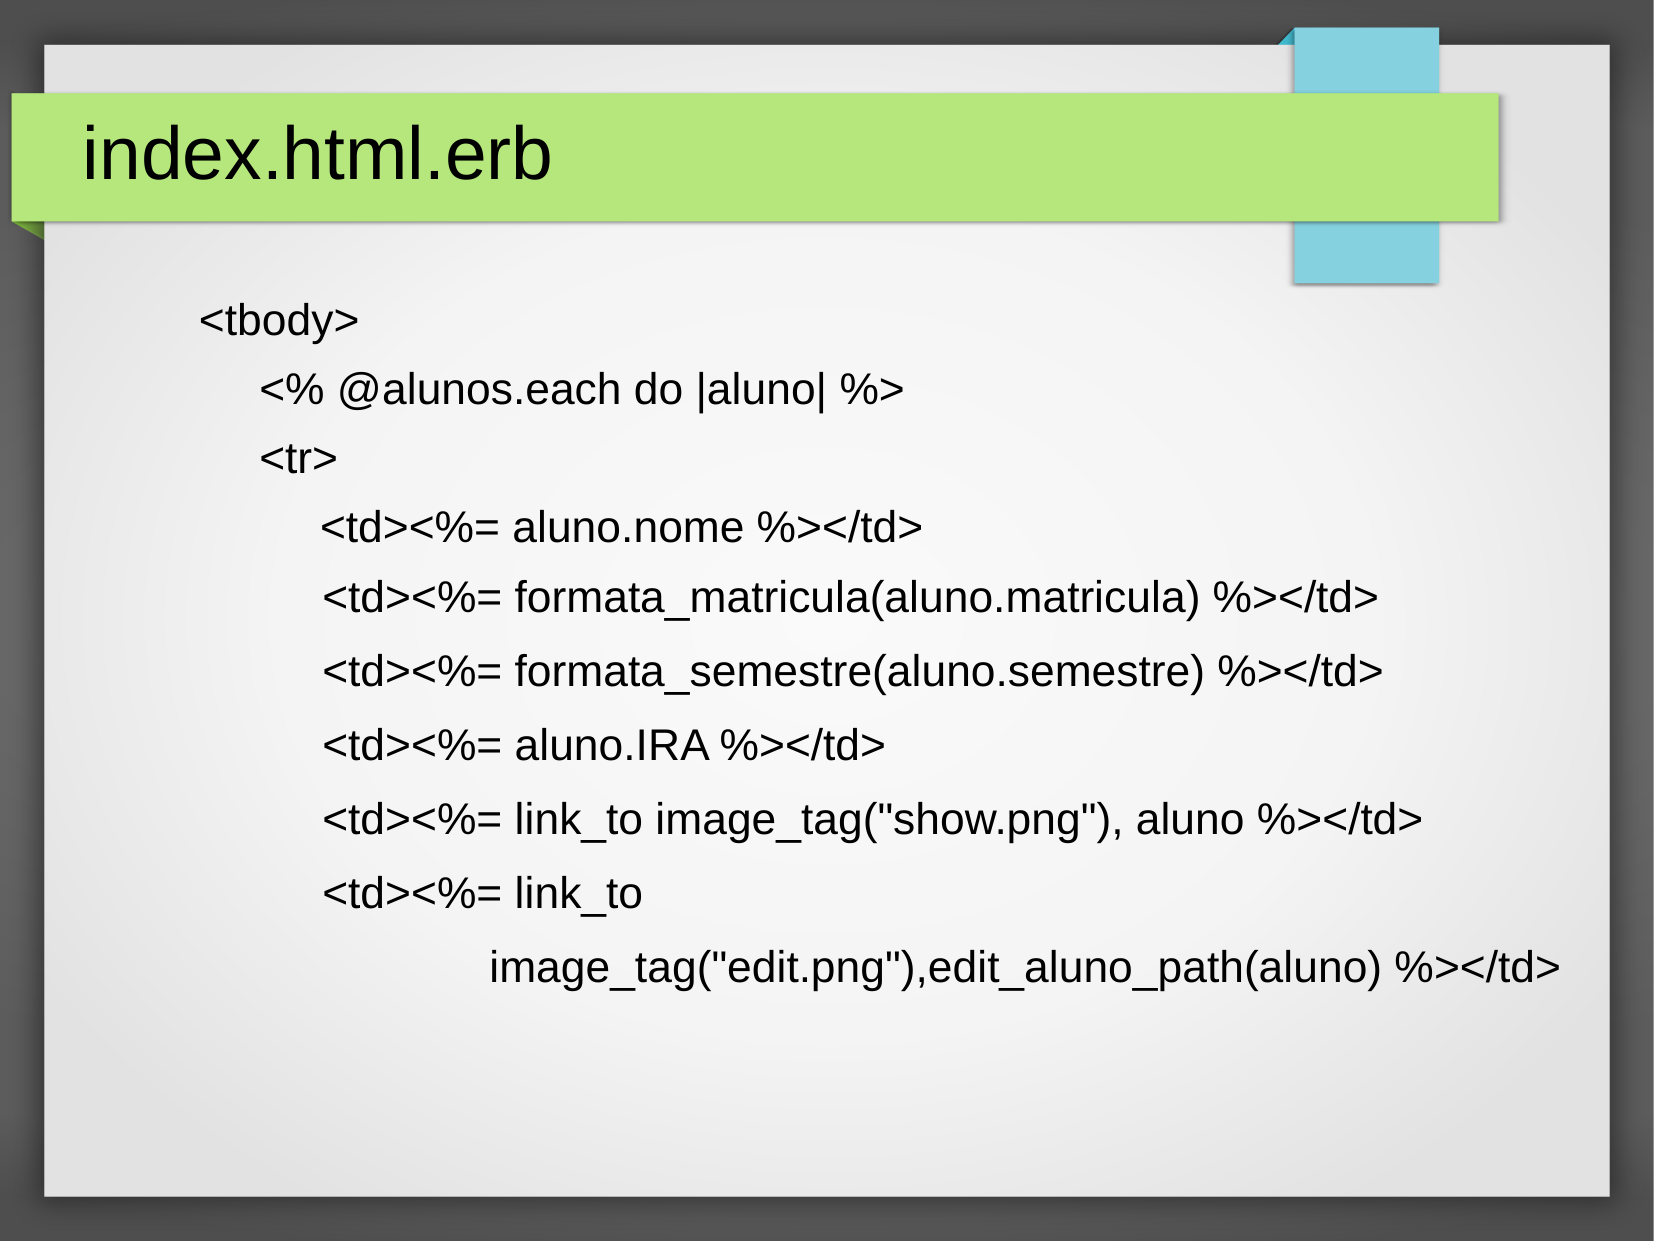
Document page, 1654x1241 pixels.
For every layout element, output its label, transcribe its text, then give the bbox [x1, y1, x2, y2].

picture [0, 0, 1654, 1241]
list <tbody> <% @alunos.each do |aluno| %> <tr> <td><%= aluno.nome %></td> <td><%= formata_matricula(aluno.matricula) %></td> <td><%= formata_semestre(aluno.semestre) %></td> <td><%= aluno.IRA %></td> <td><%= link_to image_tag("show.png"), aluno %></td> <td><%= link_to image_tag("edit.png"),edit_aluno_path(aluno) %></td> [82, 295, 1571, 1015]
title index.html.erb [82, 94, 1264, 213]
